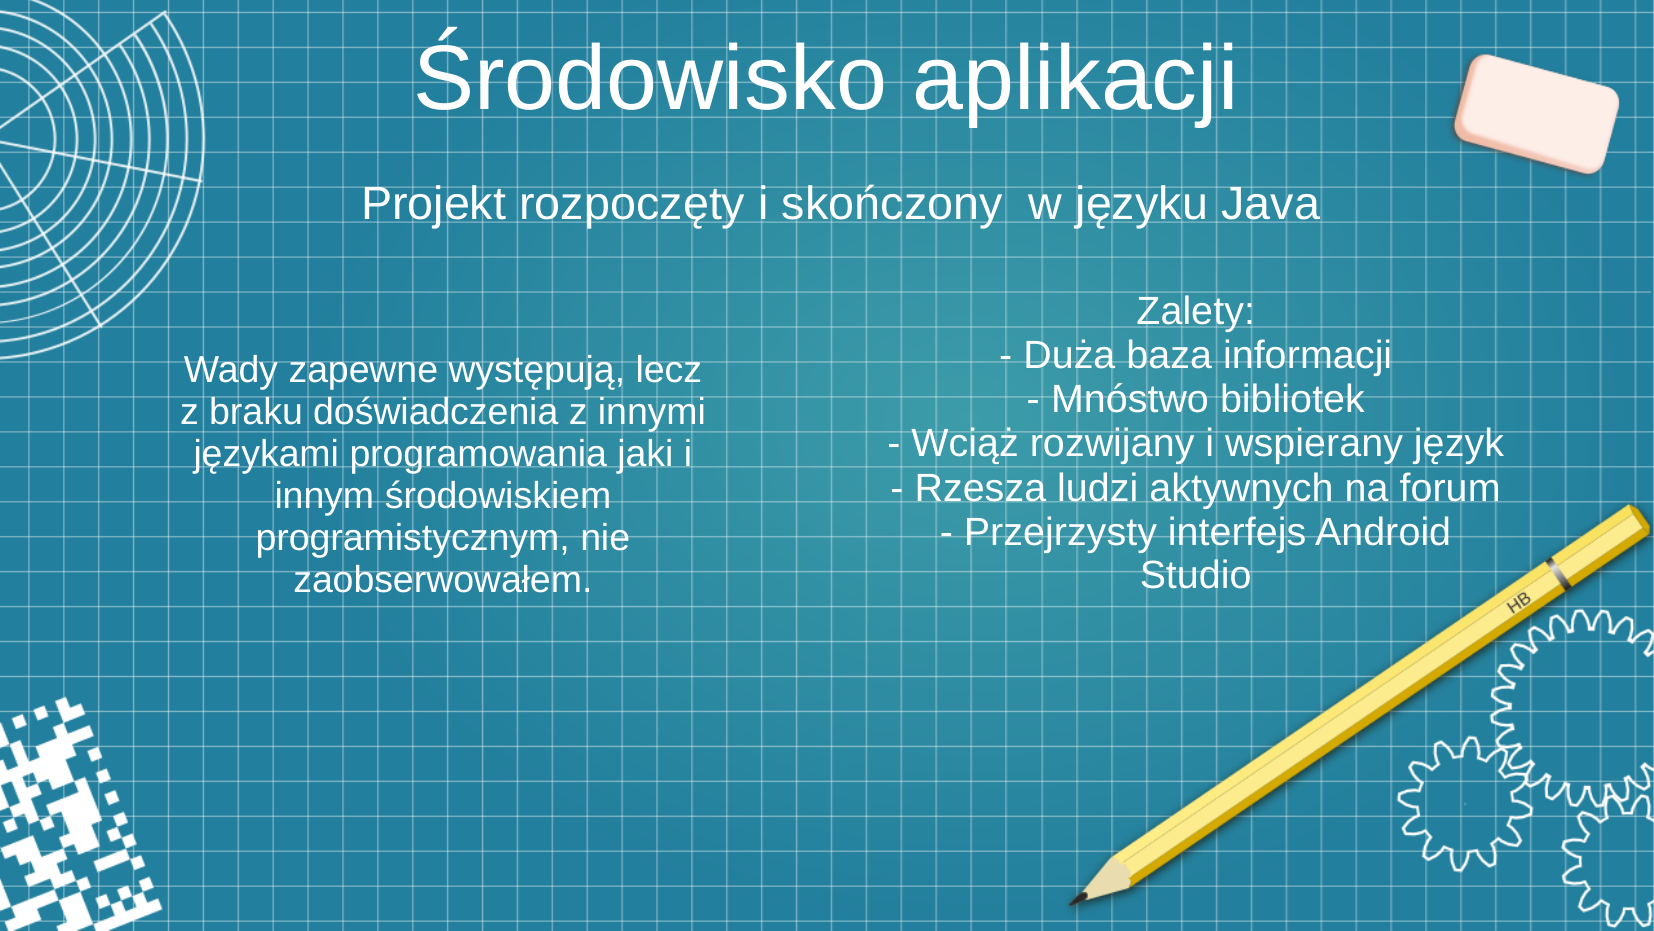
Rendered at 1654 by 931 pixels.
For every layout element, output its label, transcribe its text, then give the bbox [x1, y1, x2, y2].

title Wady zapewne występują, lecz z braku doświadczenia z innymi językami programowania jaki i innym środowiskiem programistycznym, nie zaobserwowałem. [177, 324, 709, 709]
picture [0, 0, 1654, 931]
title Zalety: - Duża baza informacji - Mnóstwo bibliotek - Wciąż rozwijany i wspierany język - Rzesza ludzi aktywnych na forum - Przejrzysty interfejs Android Studio [885, 265, 1506, 709]
title Środowisko aplikacji [236, 0, 1418, 156]
title Projekt rozpoczęty i skończony w języku Java [354, 155, 1329, 252]
